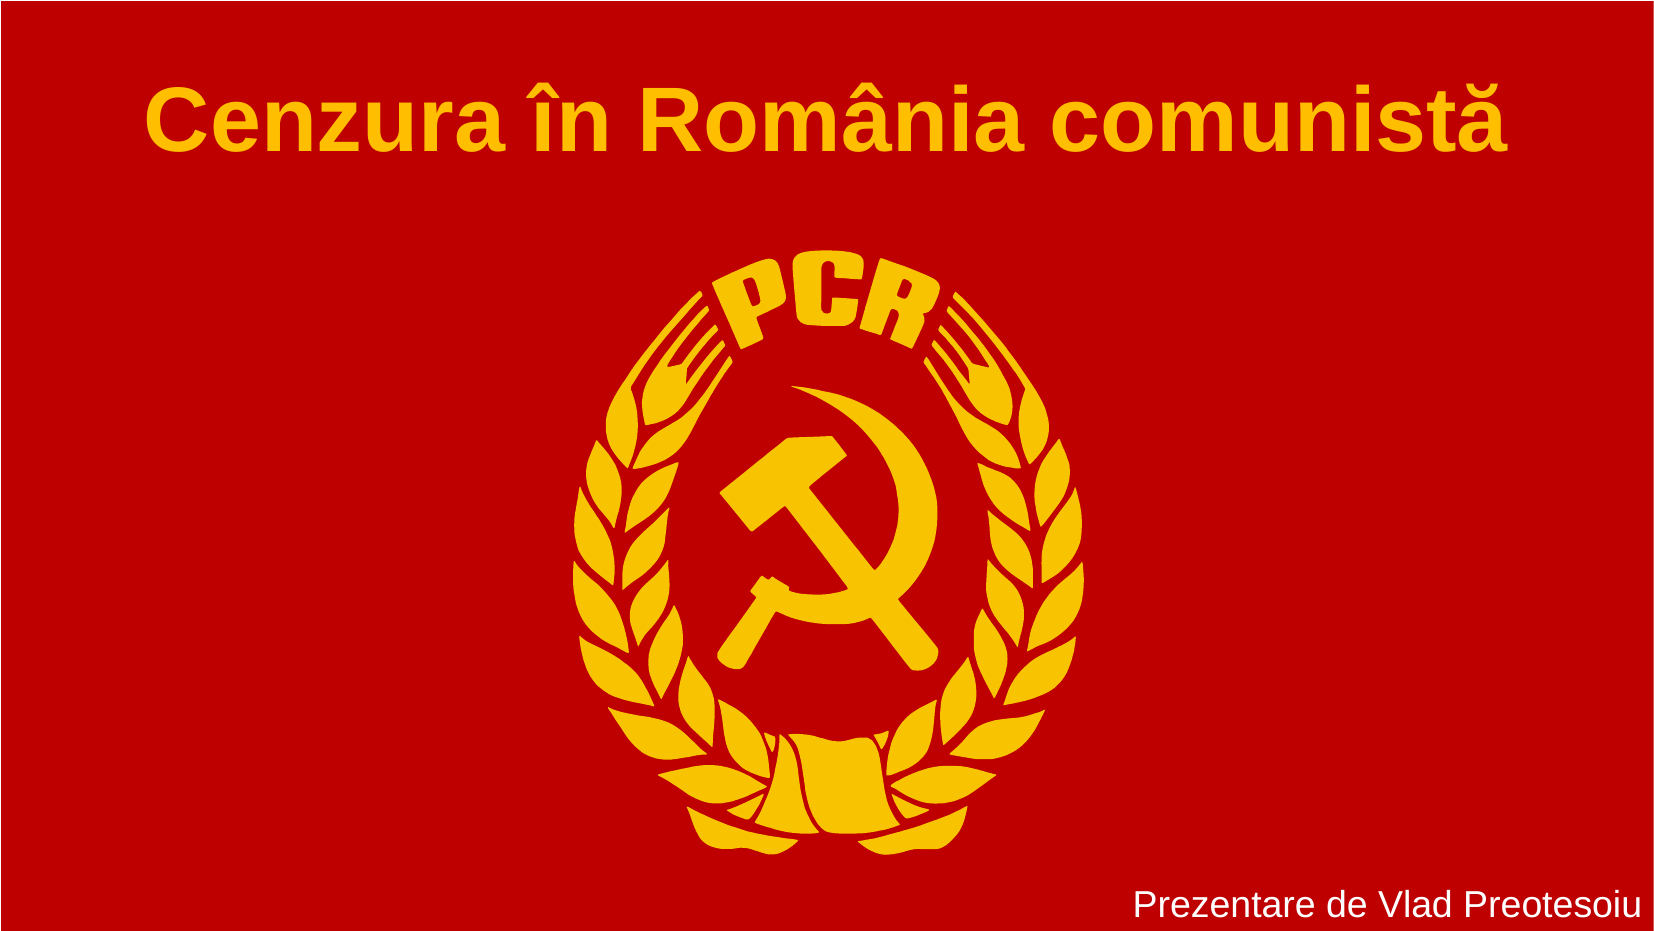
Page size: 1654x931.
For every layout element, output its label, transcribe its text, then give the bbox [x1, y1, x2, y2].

text_box Prezentare de Vlad Preotesoiu [1117, 876, 1654, 931]
title Cenzura în România comunistă [82, 37, 1571, 193]
picture [0, 0, 1654, 931]
